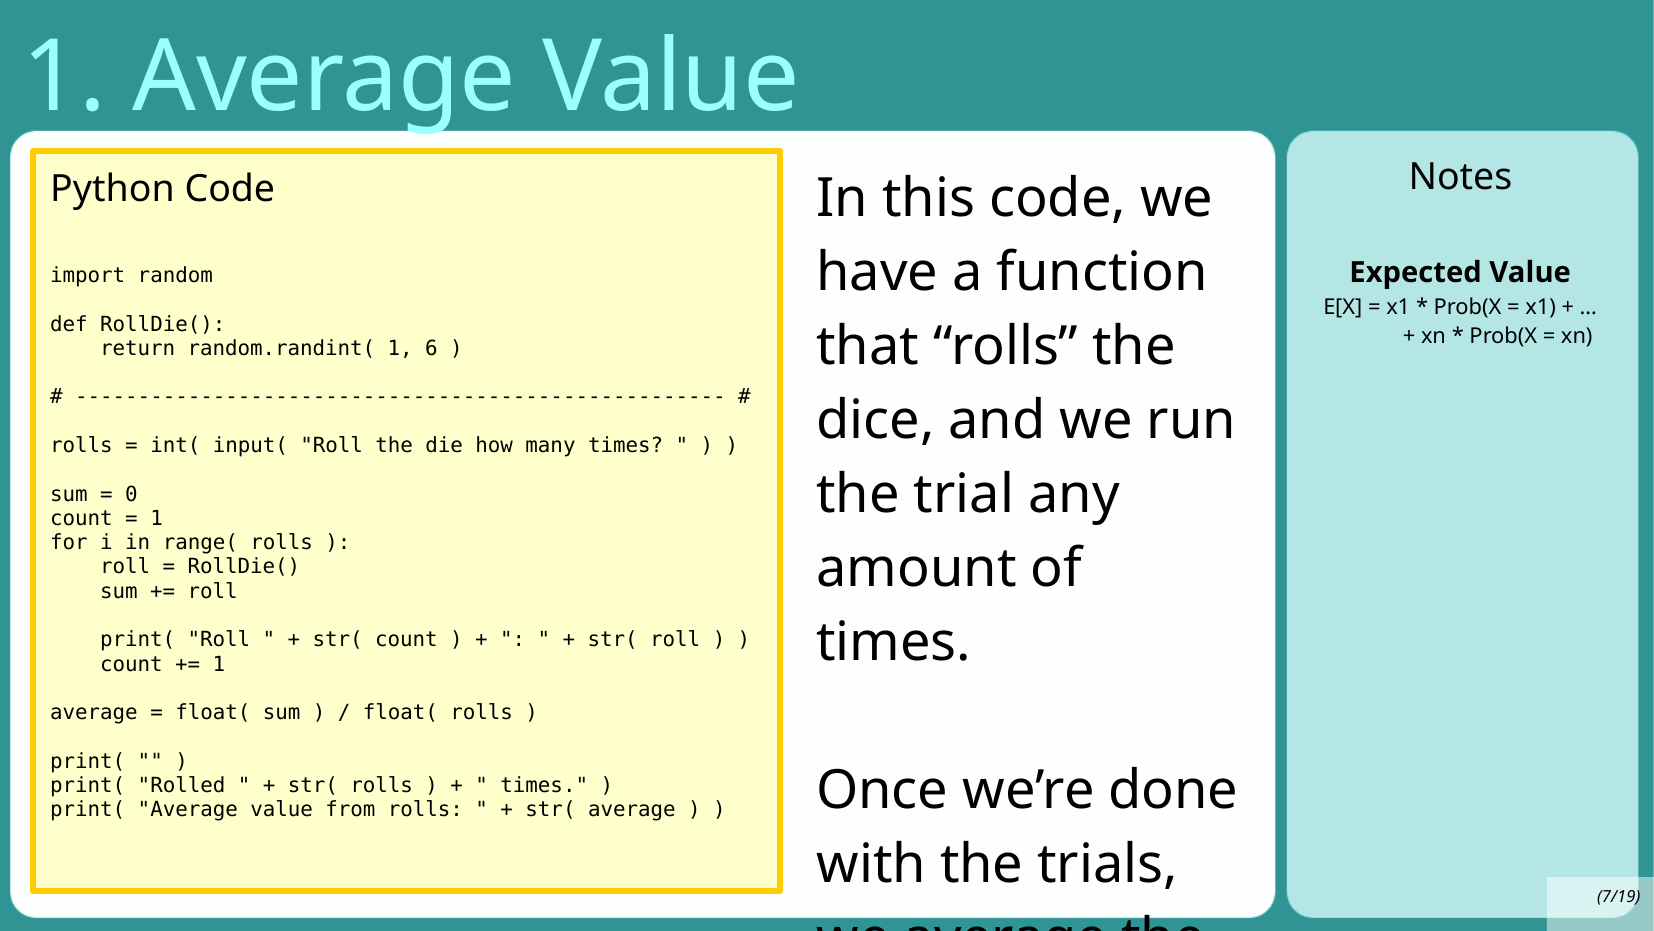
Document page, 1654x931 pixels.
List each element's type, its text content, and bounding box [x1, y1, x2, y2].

text_box (<number>/19) [1546, 877, 1654, 931]
text_box Python Code import random def RollDie(): return random.randint( 1, 6 ) # ---------------------------------------------------- # rolls = int( input( "Roll the die how many times? " ) ) sum = 0 count = 1 for i in range( rolls ): roll = RollDie() sum += roll print( "Roll " + str( count ) + ": " + str( roll ) ) count += 1 average = float( sum ) / float( rolls ) print( "" ) print( "Rolled " + str( rolls ) + " times." ) print( "Average value from rolls: " + str( average ) ) [32, 151, 781, 891]
text_box Notes Expected Value E[X] = x1 * Prob(X = x1) + … + xn * Prob(X = xn) [1290, 141, 1631, 661]
text_box In this code, we have a function that “rolls” the dice, and we run the trial any amount of times. Once we’re done with the trials, we average the values together. [816, 158, 1247, 892]
picture [0, 0, 1654, 931]
title 1. Average Value [22, 13, 1511, 130]
